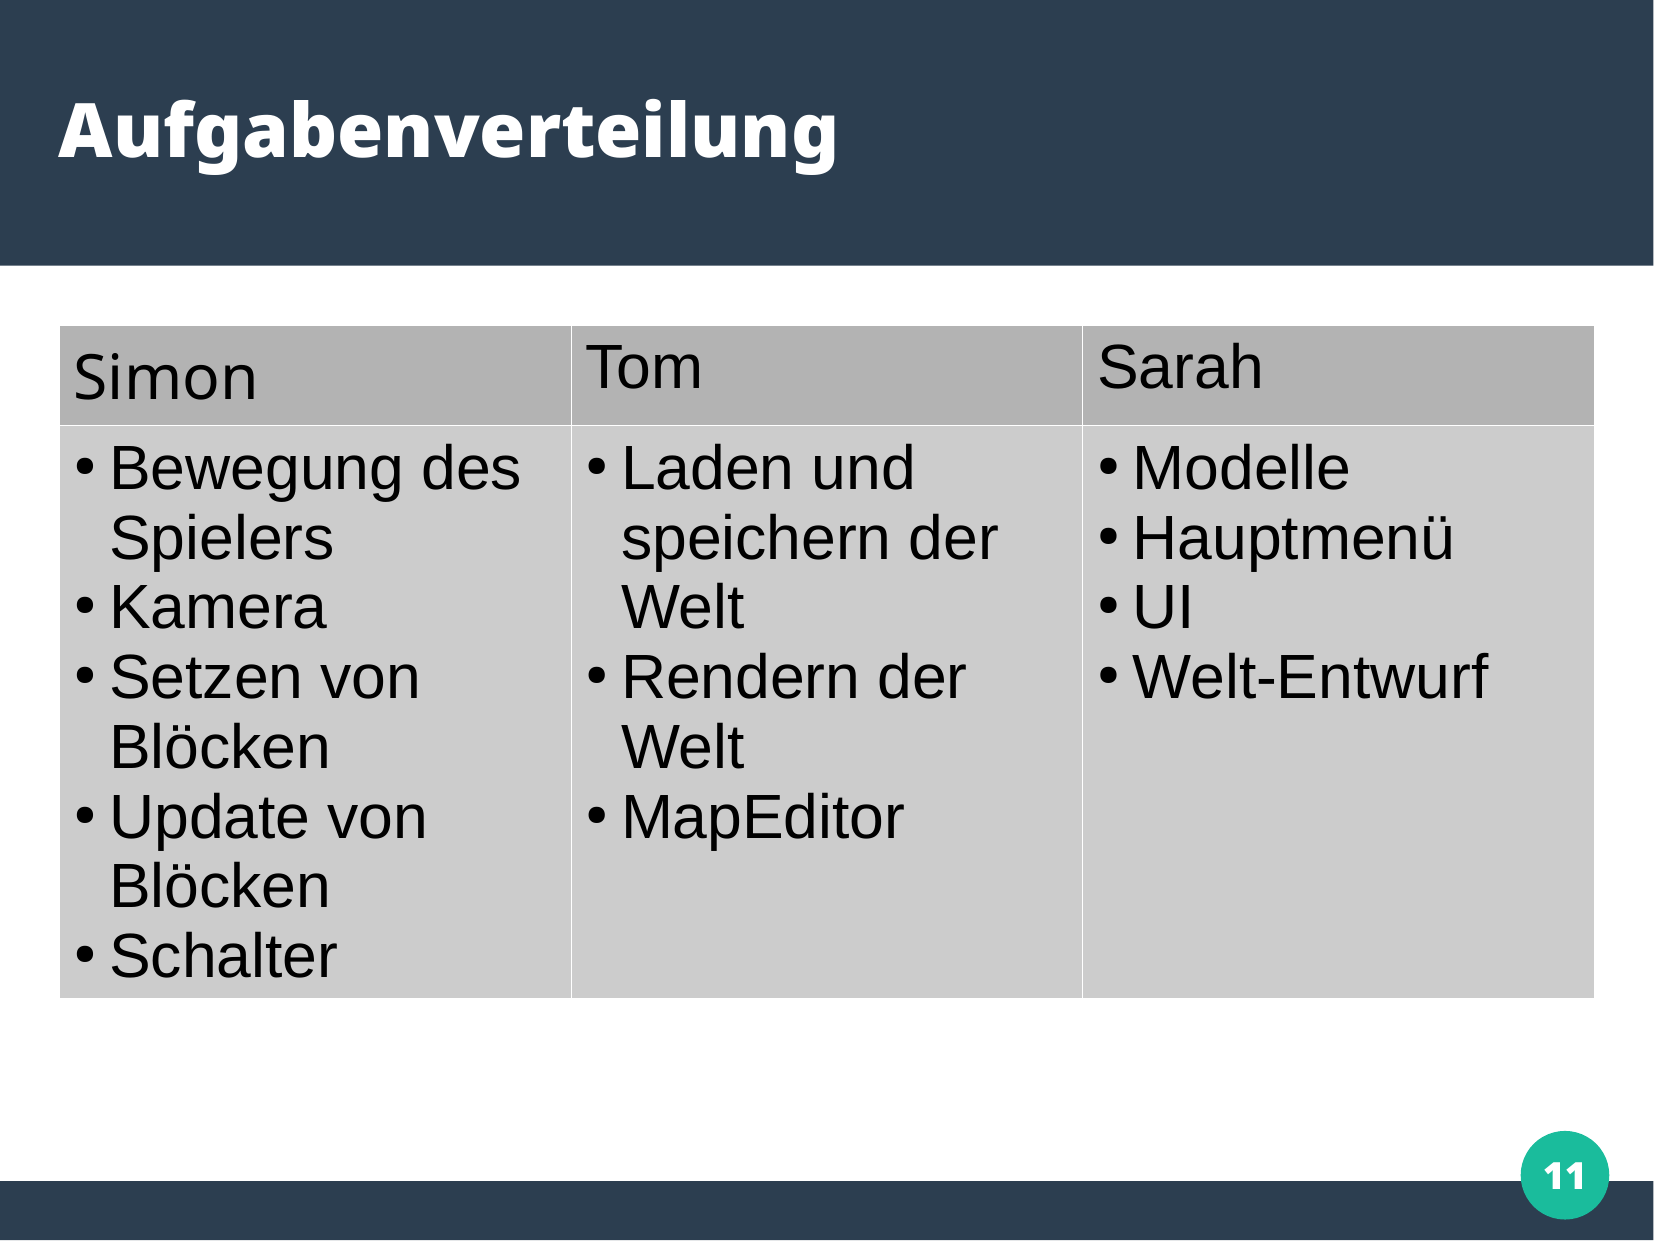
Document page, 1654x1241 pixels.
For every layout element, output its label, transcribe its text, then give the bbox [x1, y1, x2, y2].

table_cell Laden und speichern der Welt Rendern der Welt MapEditor [572, 426, 1082, 998]
table_cell Modelle Hauptmenü UI Welt-Entwurf [1083, 426, 1594, 998]
table_header Simon [60, 326, 571, 425]
table_header Sarah [1083, 326, 1594, 425]
table_cell Bewegung des Spielers Kamera Setzen von Blöcken Update von Blöcken Schalter [60, 426, 571, 998]
table_header Tom [572, 326, 1082, 425]
title Aufgabenverteilung [59, 49, 1595, 207]
